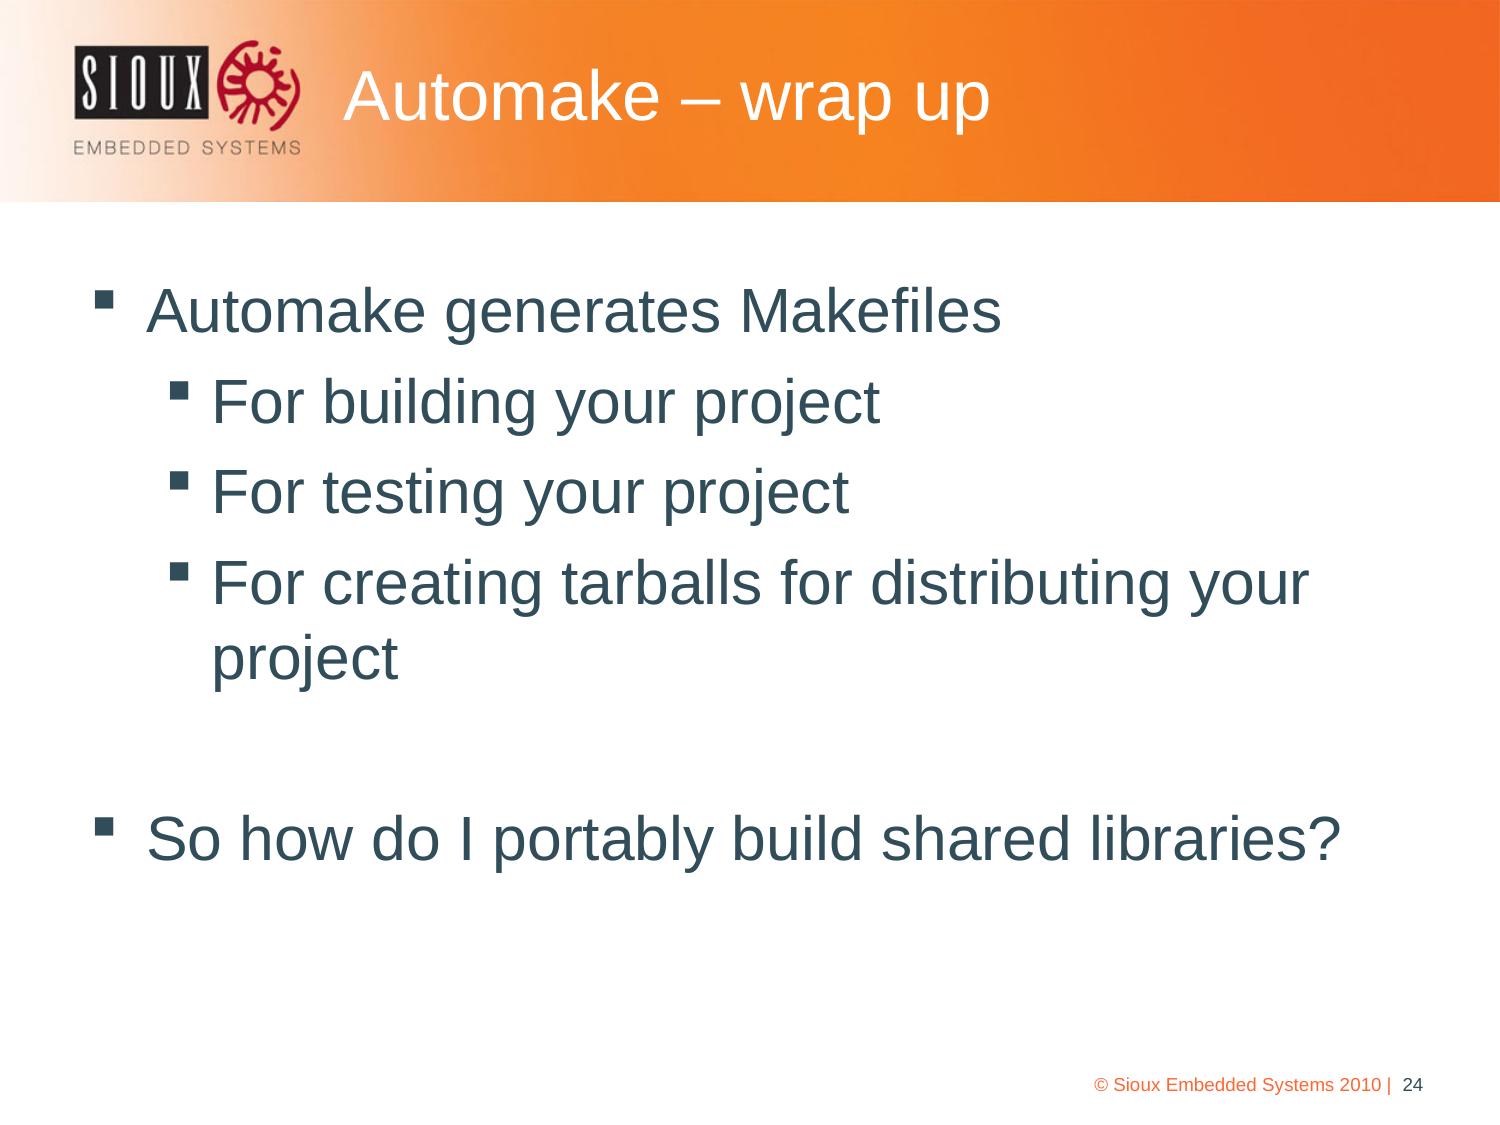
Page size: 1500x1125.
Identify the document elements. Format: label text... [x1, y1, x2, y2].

list Automake generates Makefiles For building your project For testing your project For creating tarballs for distributing your project So how do I portably build shared libraries? [75, 262, 1426, 1005]
title Automake – wrap up [329, 37, 1424, 163]
picture [0, 0, 1500, 202]
